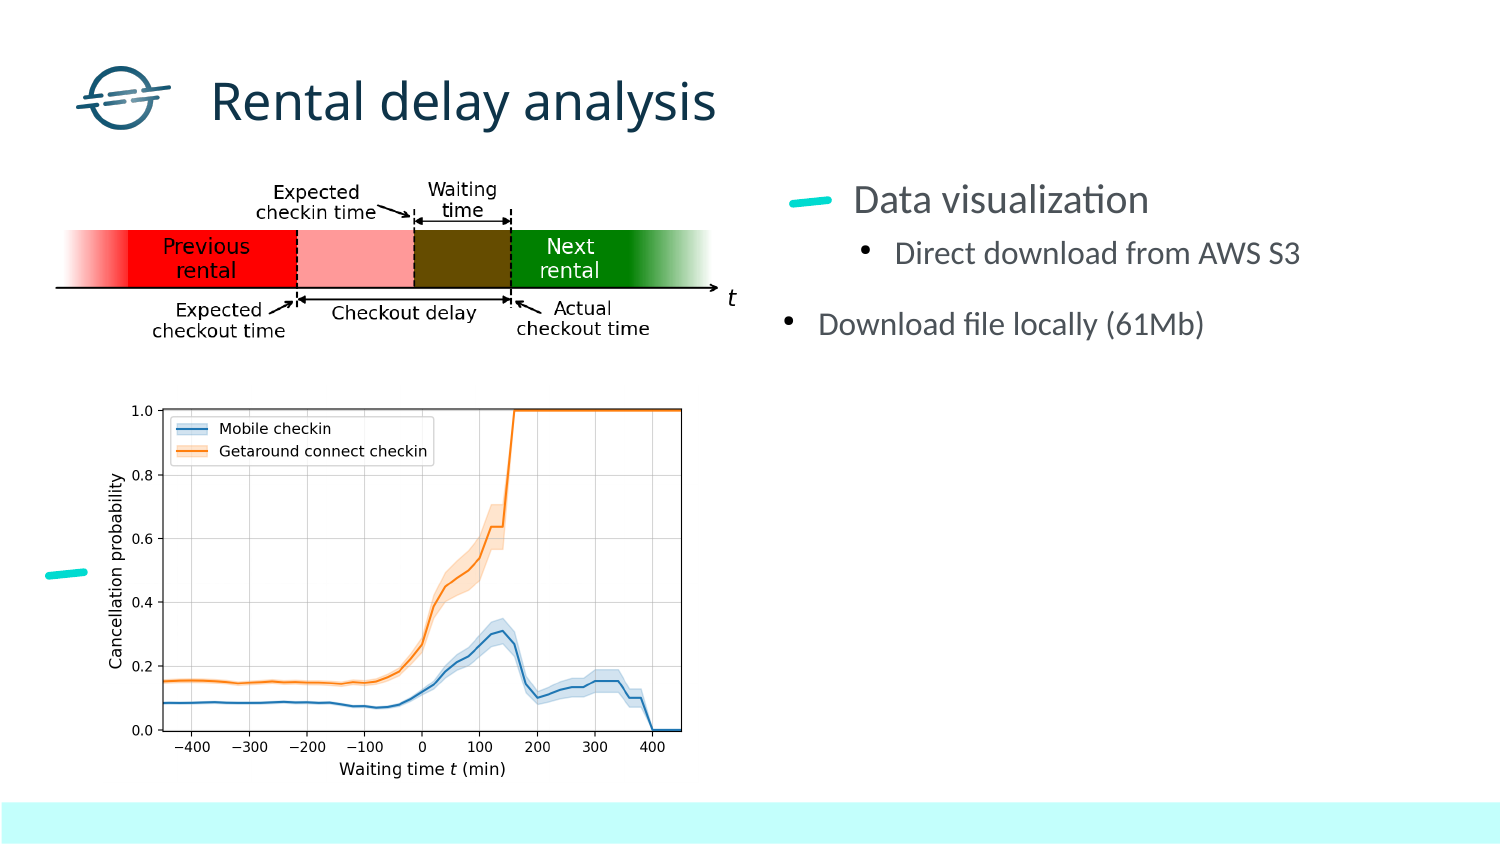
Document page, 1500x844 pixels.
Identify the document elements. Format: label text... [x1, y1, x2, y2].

title Data visualization [838, 157, 1367, 230]
text_box [1, 802, 1500, 844]
title Download file locally (61Mb) [767, 287, 1279, 346]
title Rental delay analysis [195, 53, 872, 141]
text_box [789, 196, 832, 208]
text_box [45, 568, 88, 580]
picture [12, 178, 763, 344]
picture [103, 385, 699, 783]
title Direct download from AWS S3 [844, 216, 1319, 276]
picture [76, 66, 171, 130]
